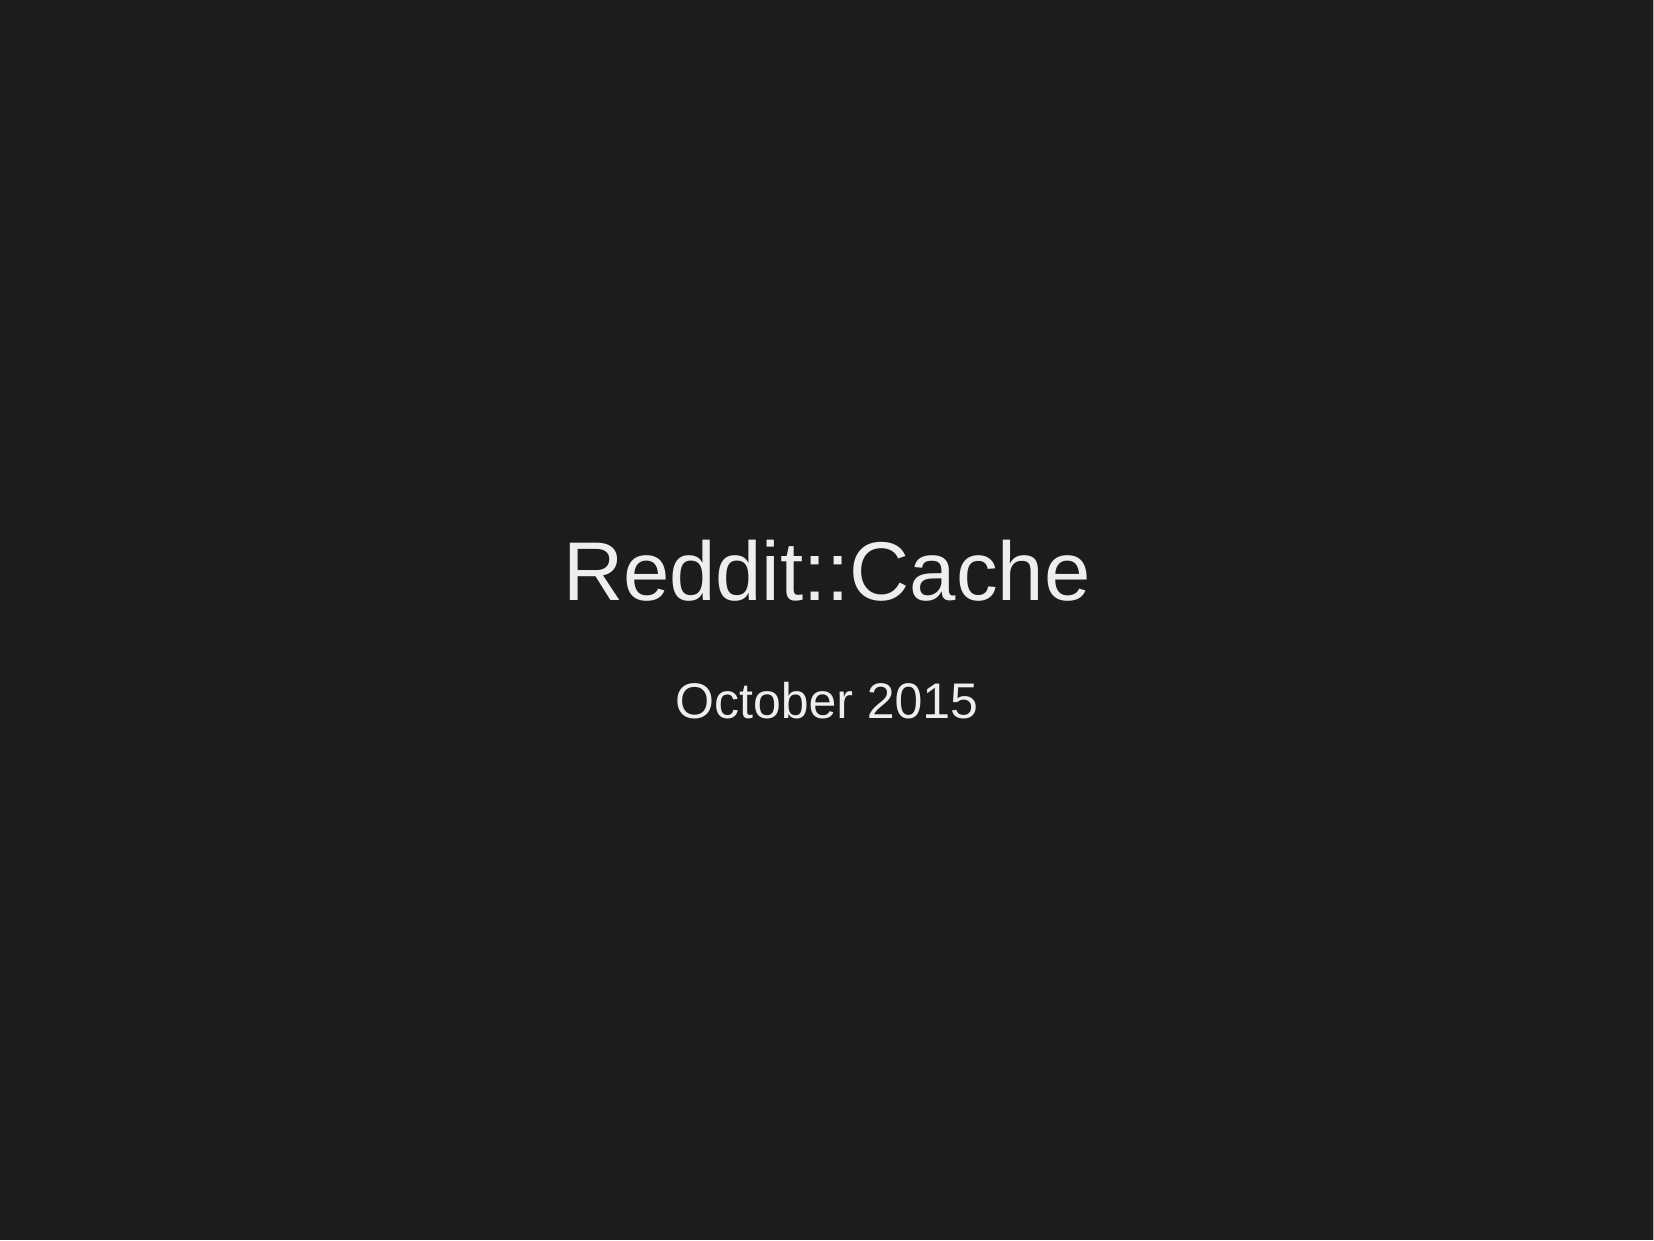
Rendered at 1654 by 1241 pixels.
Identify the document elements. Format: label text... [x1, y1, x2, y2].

text_box Reddit::Cache October 2015 [249, 517, 1404, 737]
